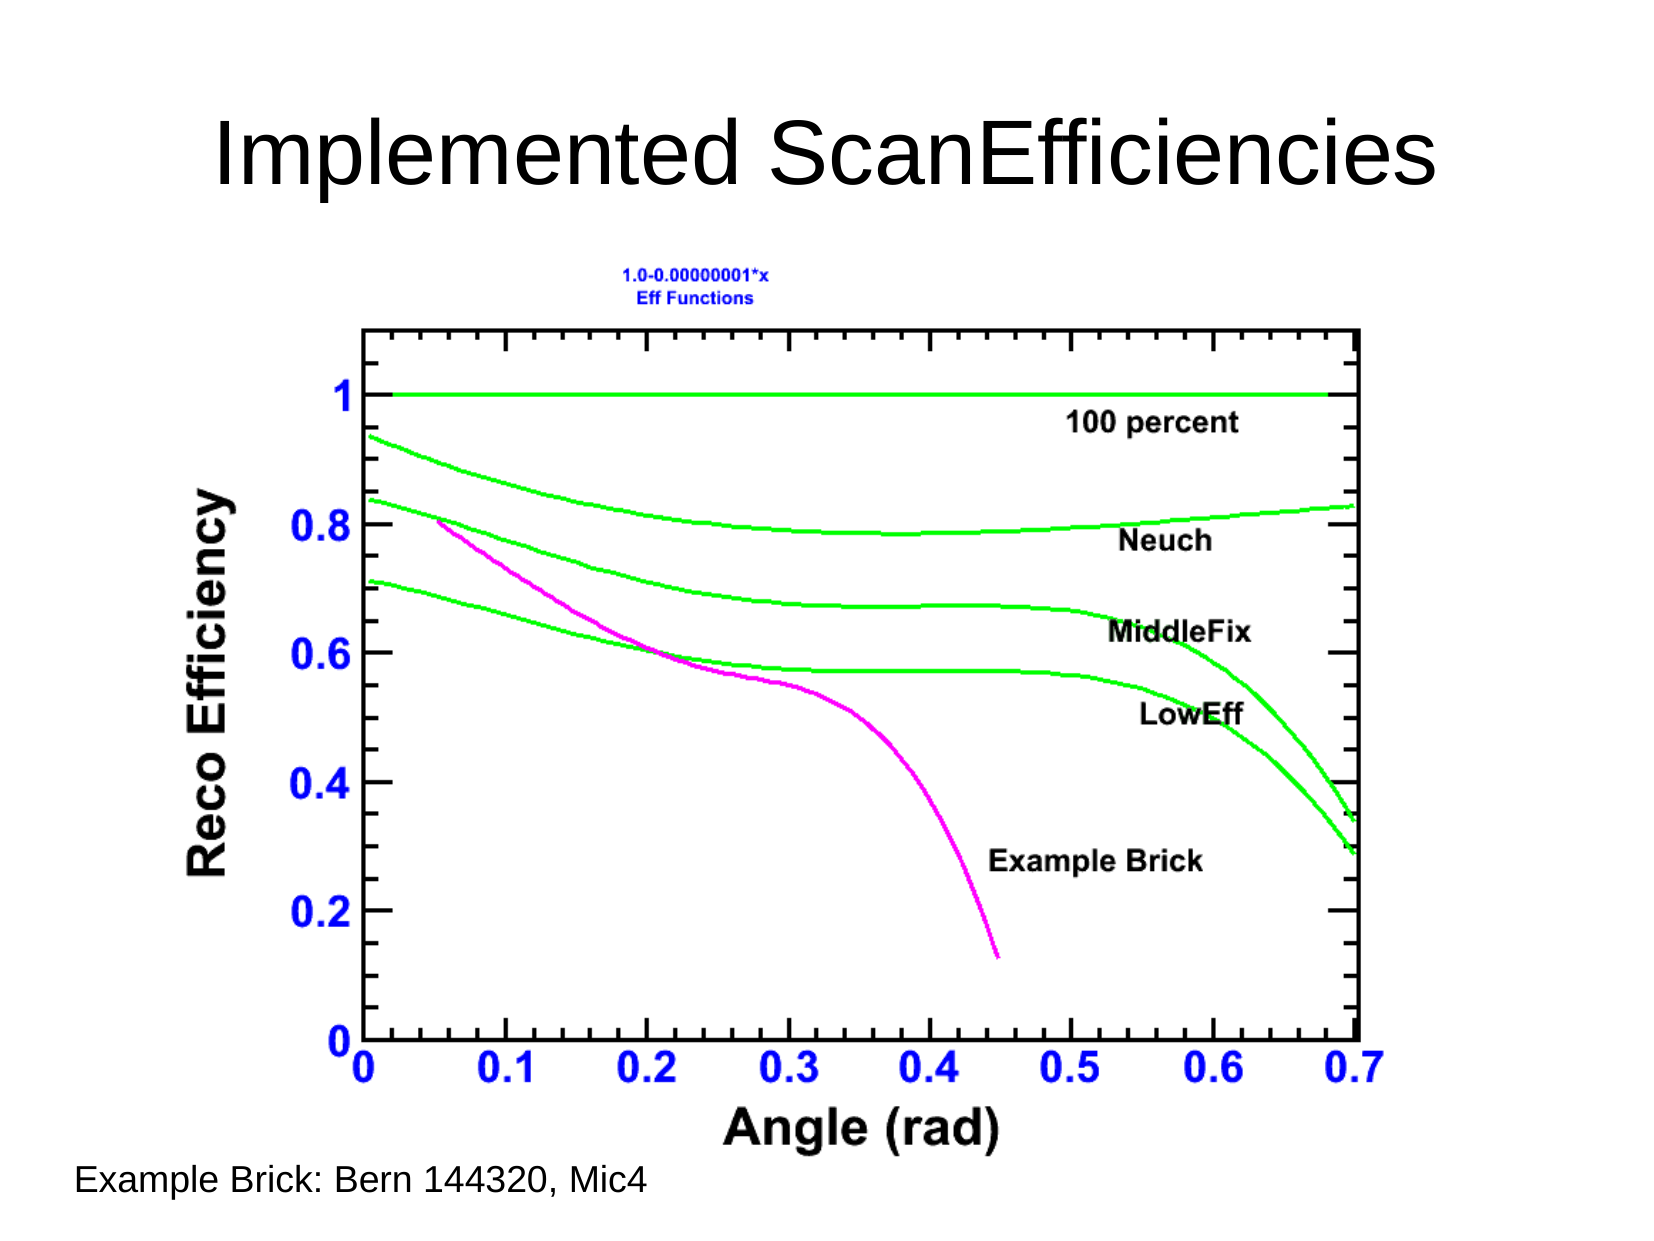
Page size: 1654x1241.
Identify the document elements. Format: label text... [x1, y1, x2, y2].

title Implemented ScanEfficiencies [82, 49, 1571, 257]
picture [165, 236, 1492, 1182]
text_box Example Brick: Bern 144320, Mic4 [59, 1151, 798, 1209]
